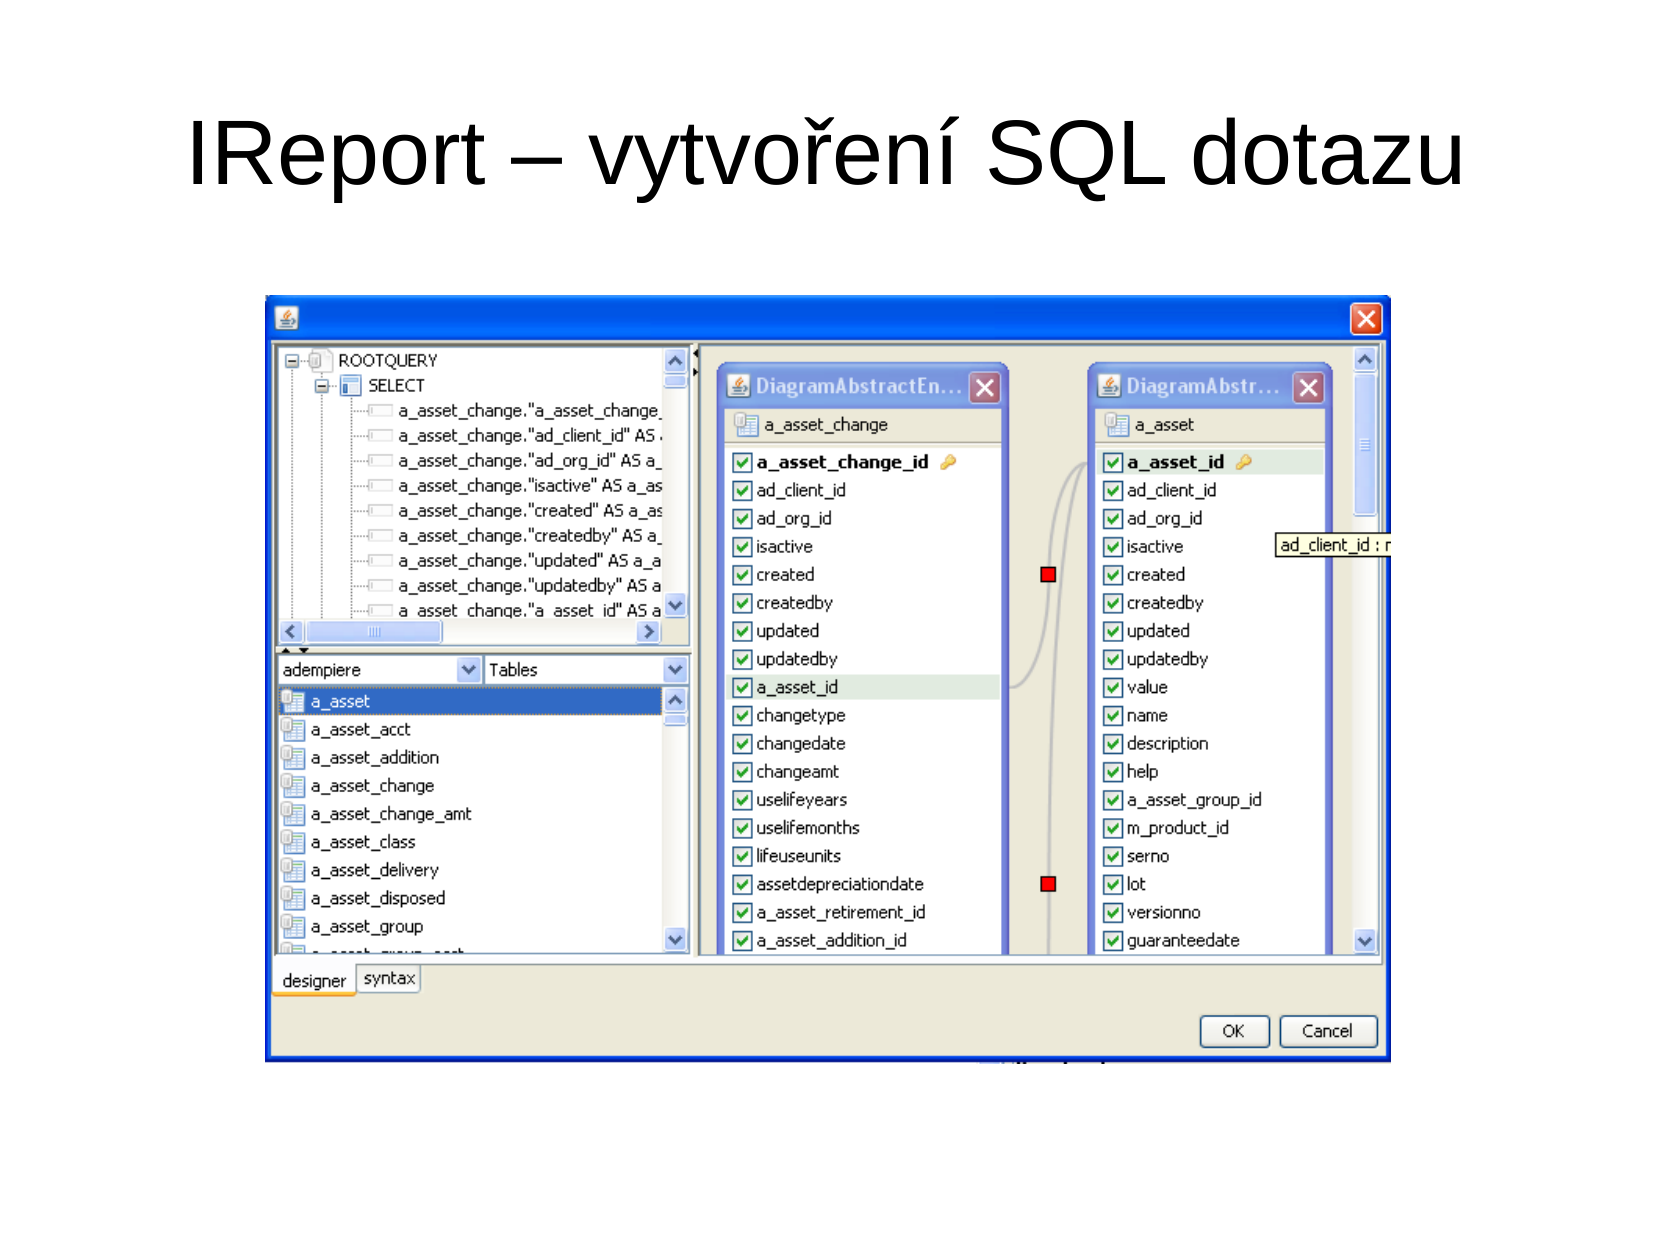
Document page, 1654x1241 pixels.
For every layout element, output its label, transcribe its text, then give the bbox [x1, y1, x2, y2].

picture [265, 295, 1391, 1064]
title IReport – vytvoření SQL dotazu [82, 49, 1571, 257]
